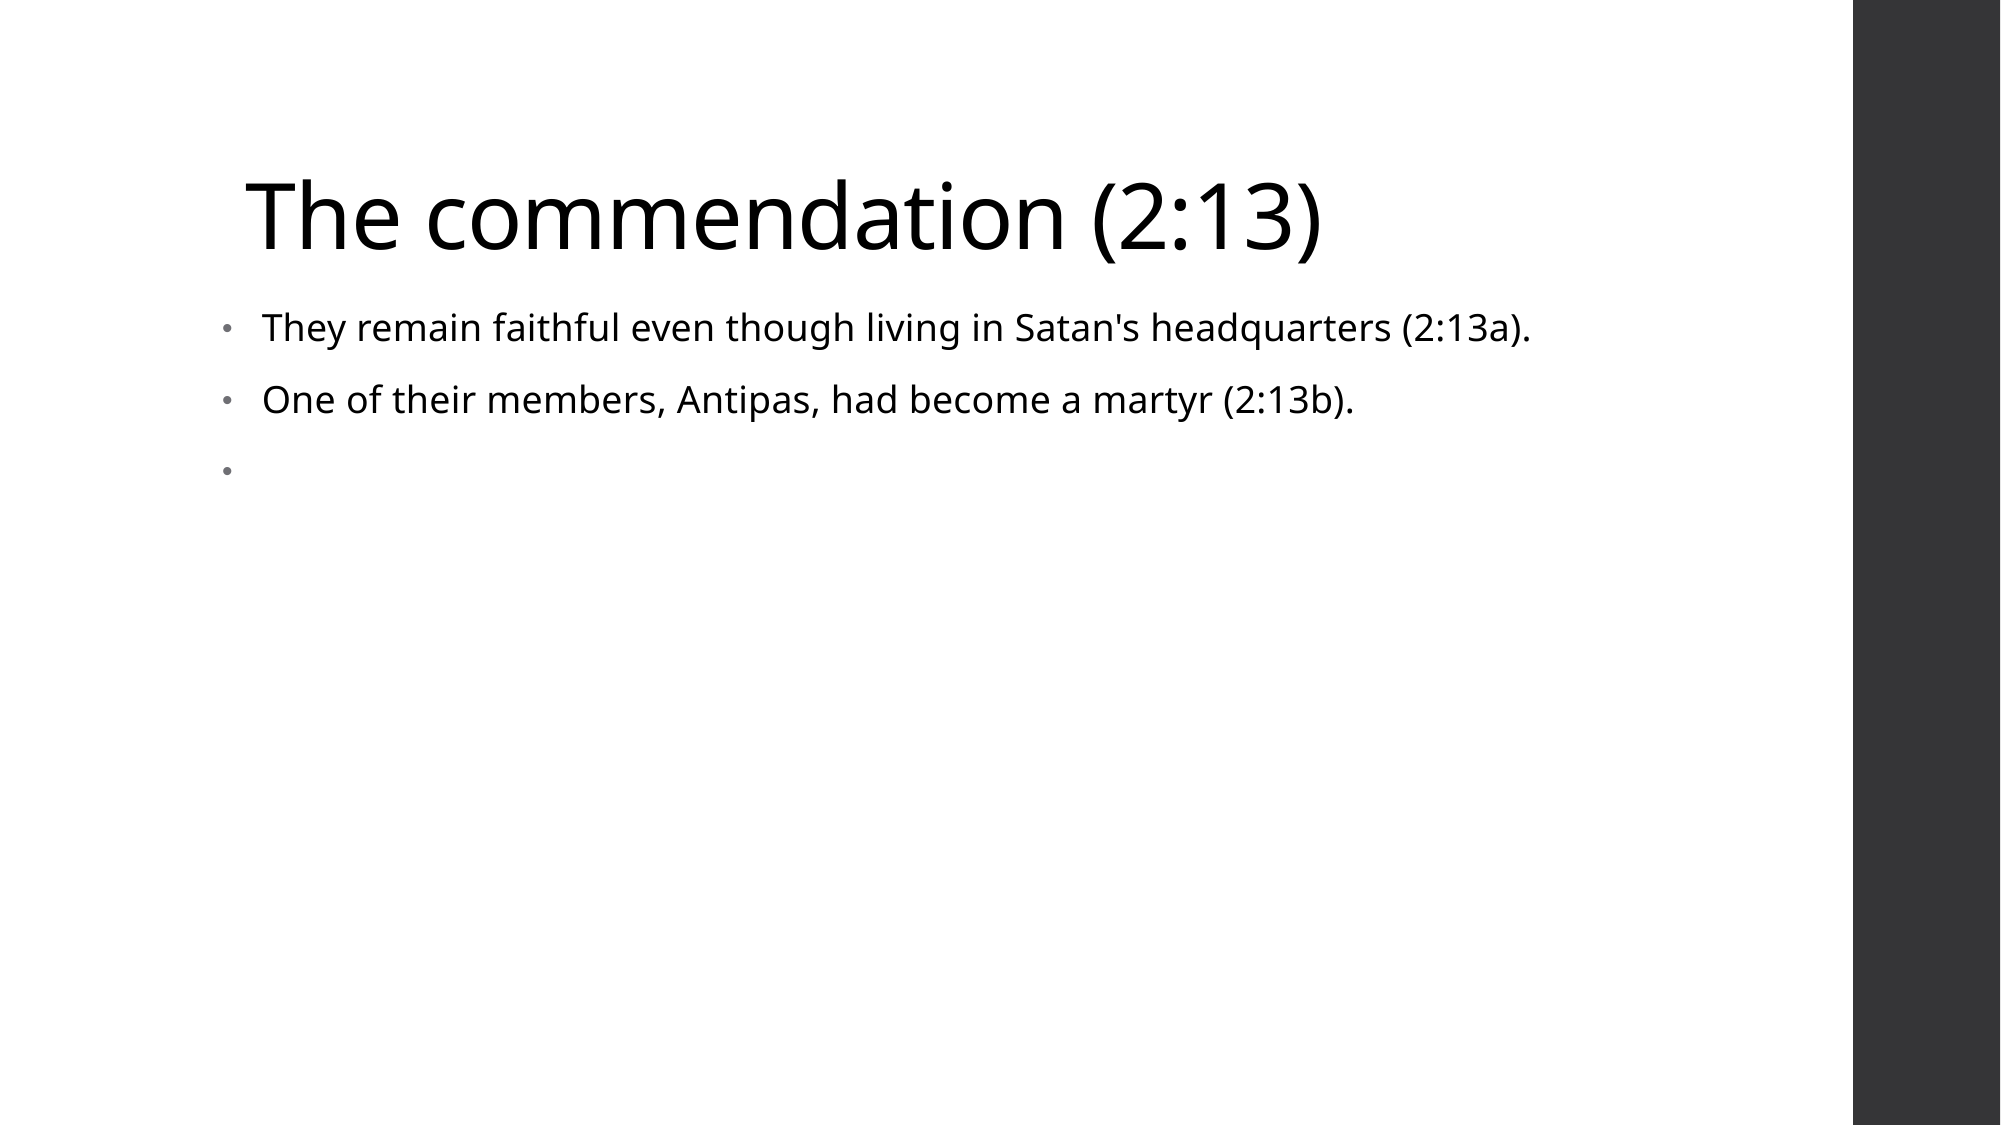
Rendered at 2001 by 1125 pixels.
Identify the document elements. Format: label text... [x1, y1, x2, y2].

list They remain faithful even though living in Satan's headquarters (2:13a). One of their members, Antipas, had become a martyr (2:13b). [206, 299, 1617, 1014]
title The commendation (2:13) [206, 60, 1797, 278]
